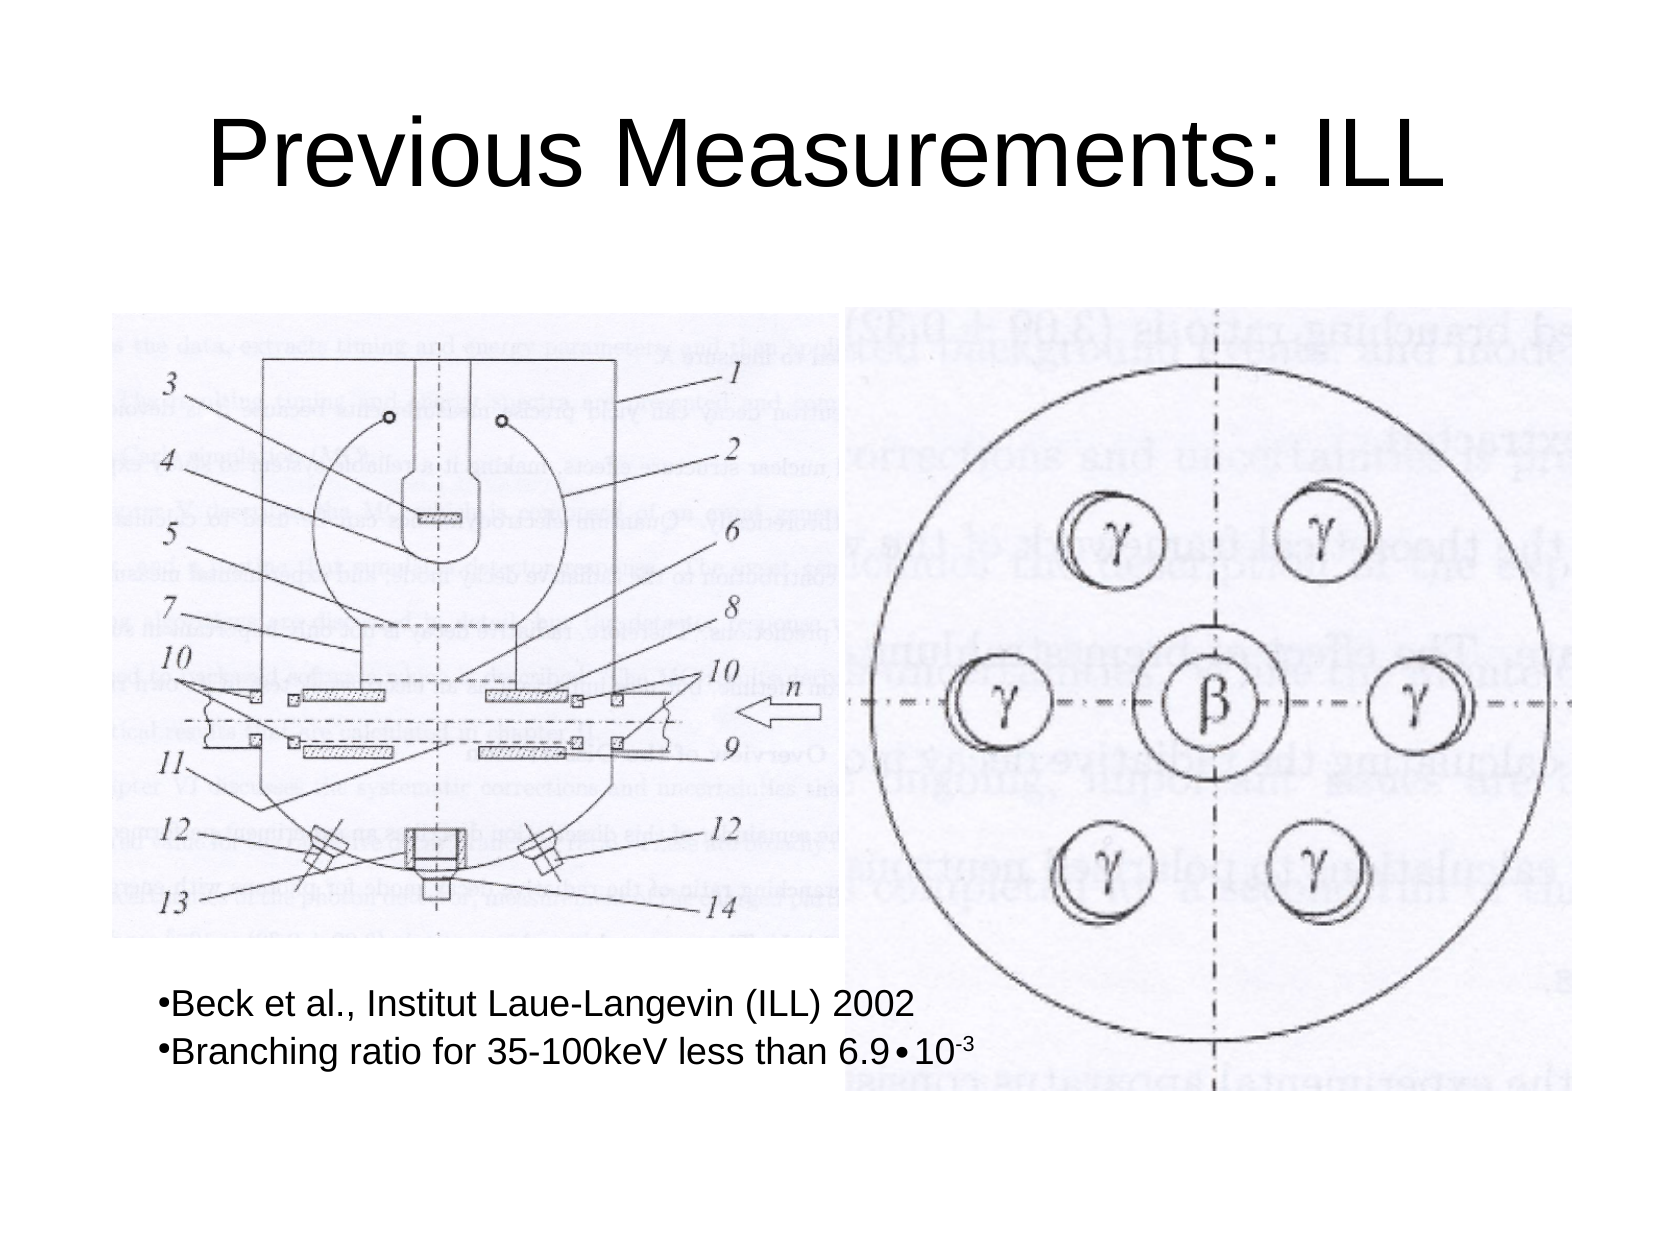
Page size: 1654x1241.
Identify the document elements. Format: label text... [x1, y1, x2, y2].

picture [112, 313, 839, 938]
picture [845, 307, 1572, 1091]
text_box Beck et al., Institut Laue-Langevin (ILL) 2002 Branching ratio for 35-100keV less than 6.9∙10-3 [142, 975, 975, 1082]
title Previous Measurements: ILL [82, 49, 1571, 257]
